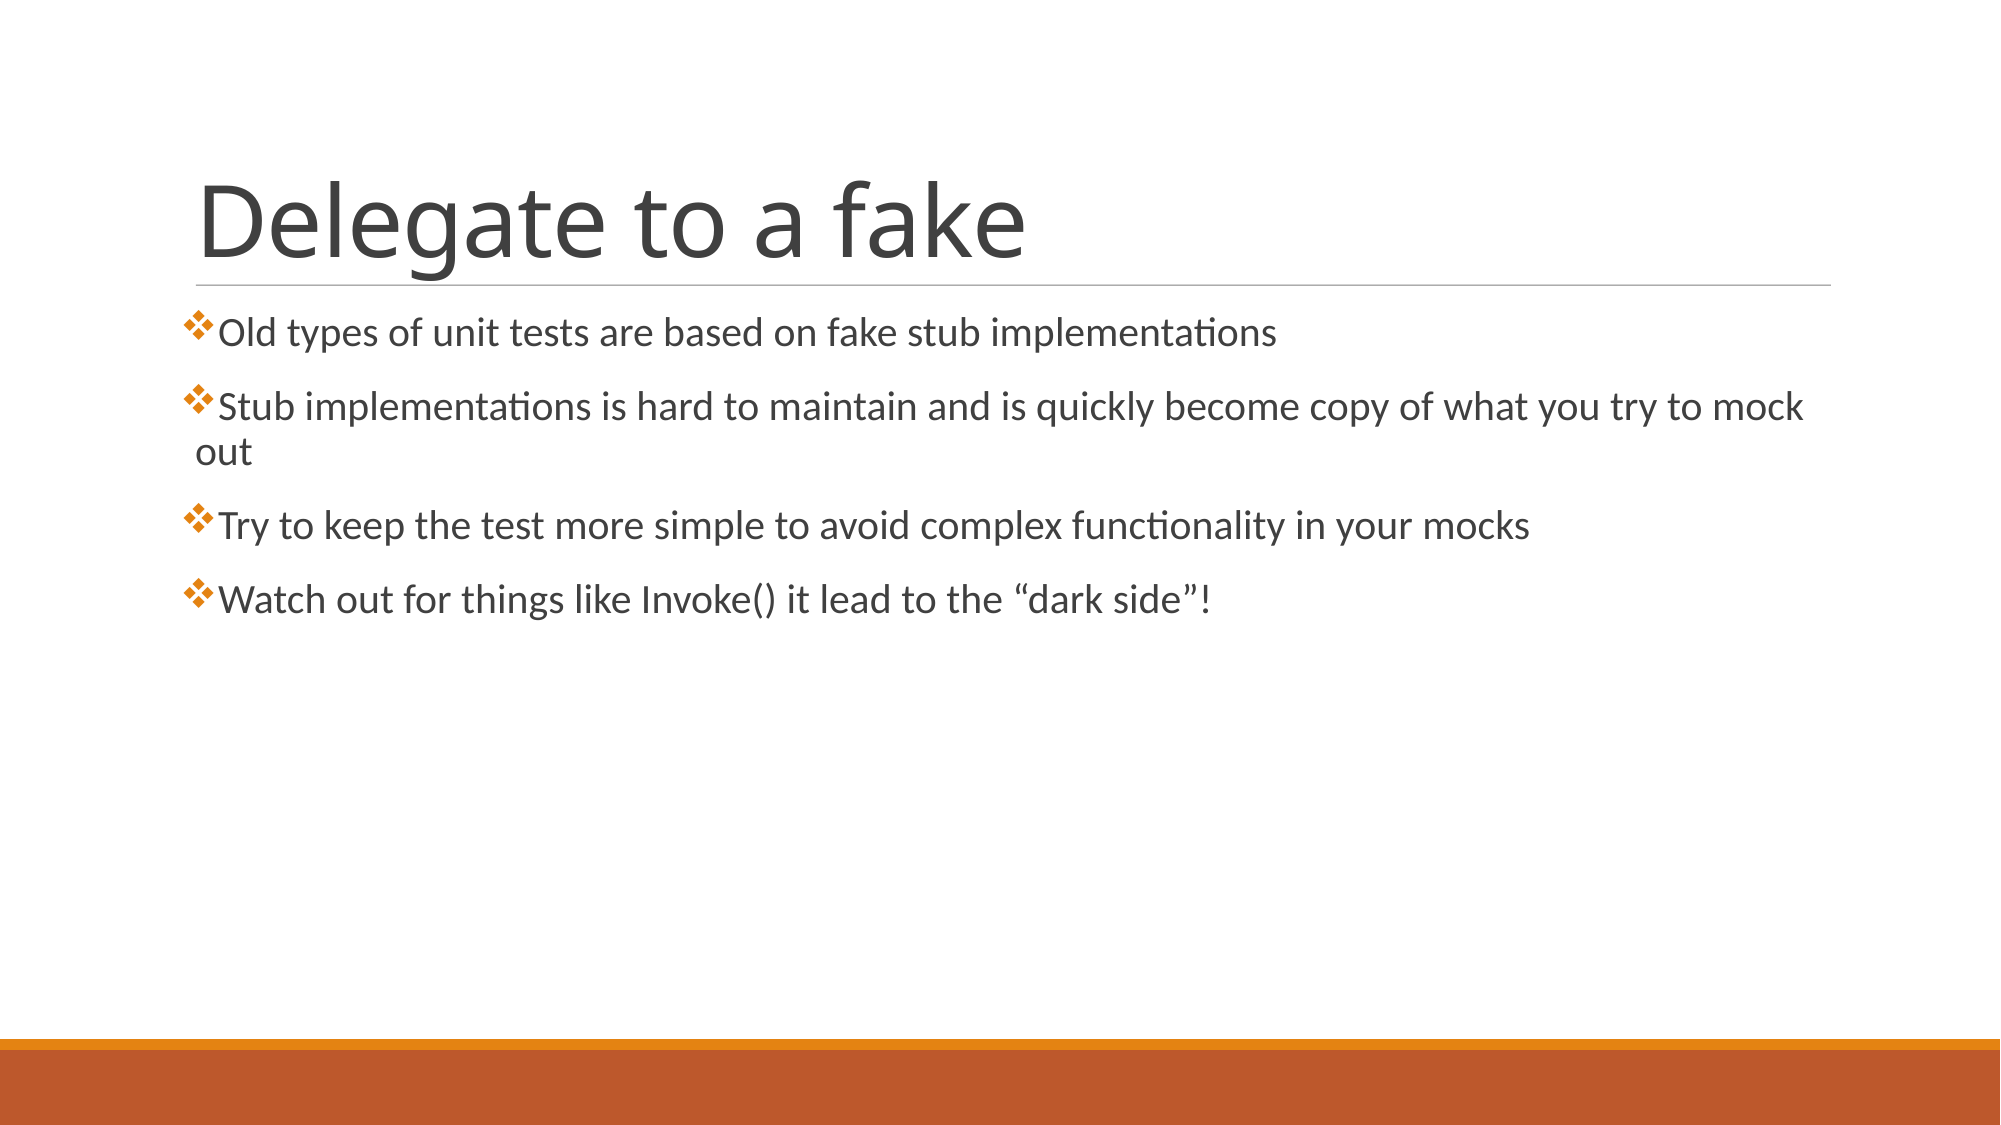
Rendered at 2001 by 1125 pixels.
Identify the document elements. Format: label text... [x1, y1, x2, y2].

list Old types of unit tests are based on fake stub implementations Stub implementations is hard to maintain and is quickly become copy of what you try to mock out Try to keep the test more simple to avoid complex functionality in your mocks Watch out for things like Invoke() it lead to the “dark side”! [180, 302, 1830, 963]
title Delegate to a fake [180, 47, 1830, 285]
